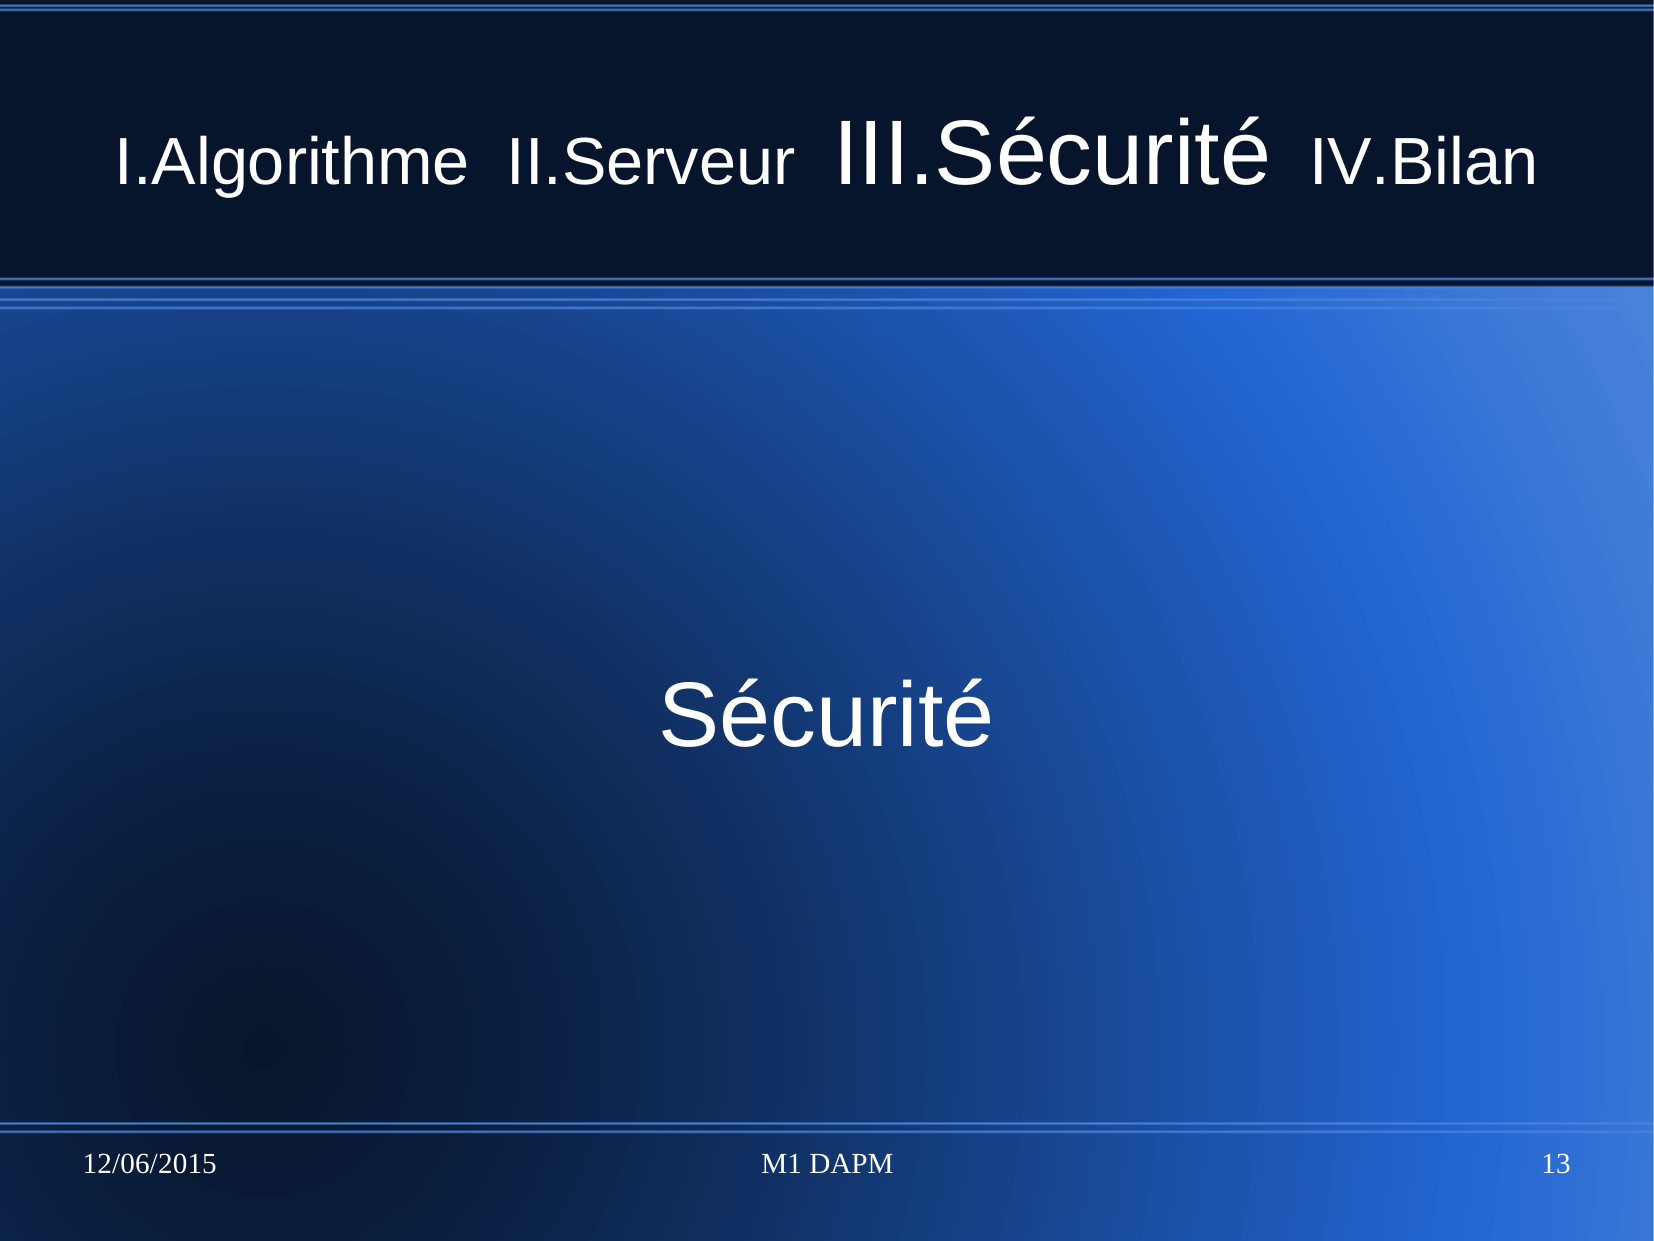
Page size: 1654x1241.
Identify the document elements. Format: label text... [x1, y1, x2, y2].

picture [0, 0, 1654, 1241]
title I.Algorithme II.Serveur III.Sécurité IV.Bilan [82, 49, 1571, 257]
subtitle Sécurité [82, 355, 1571, 1075]
